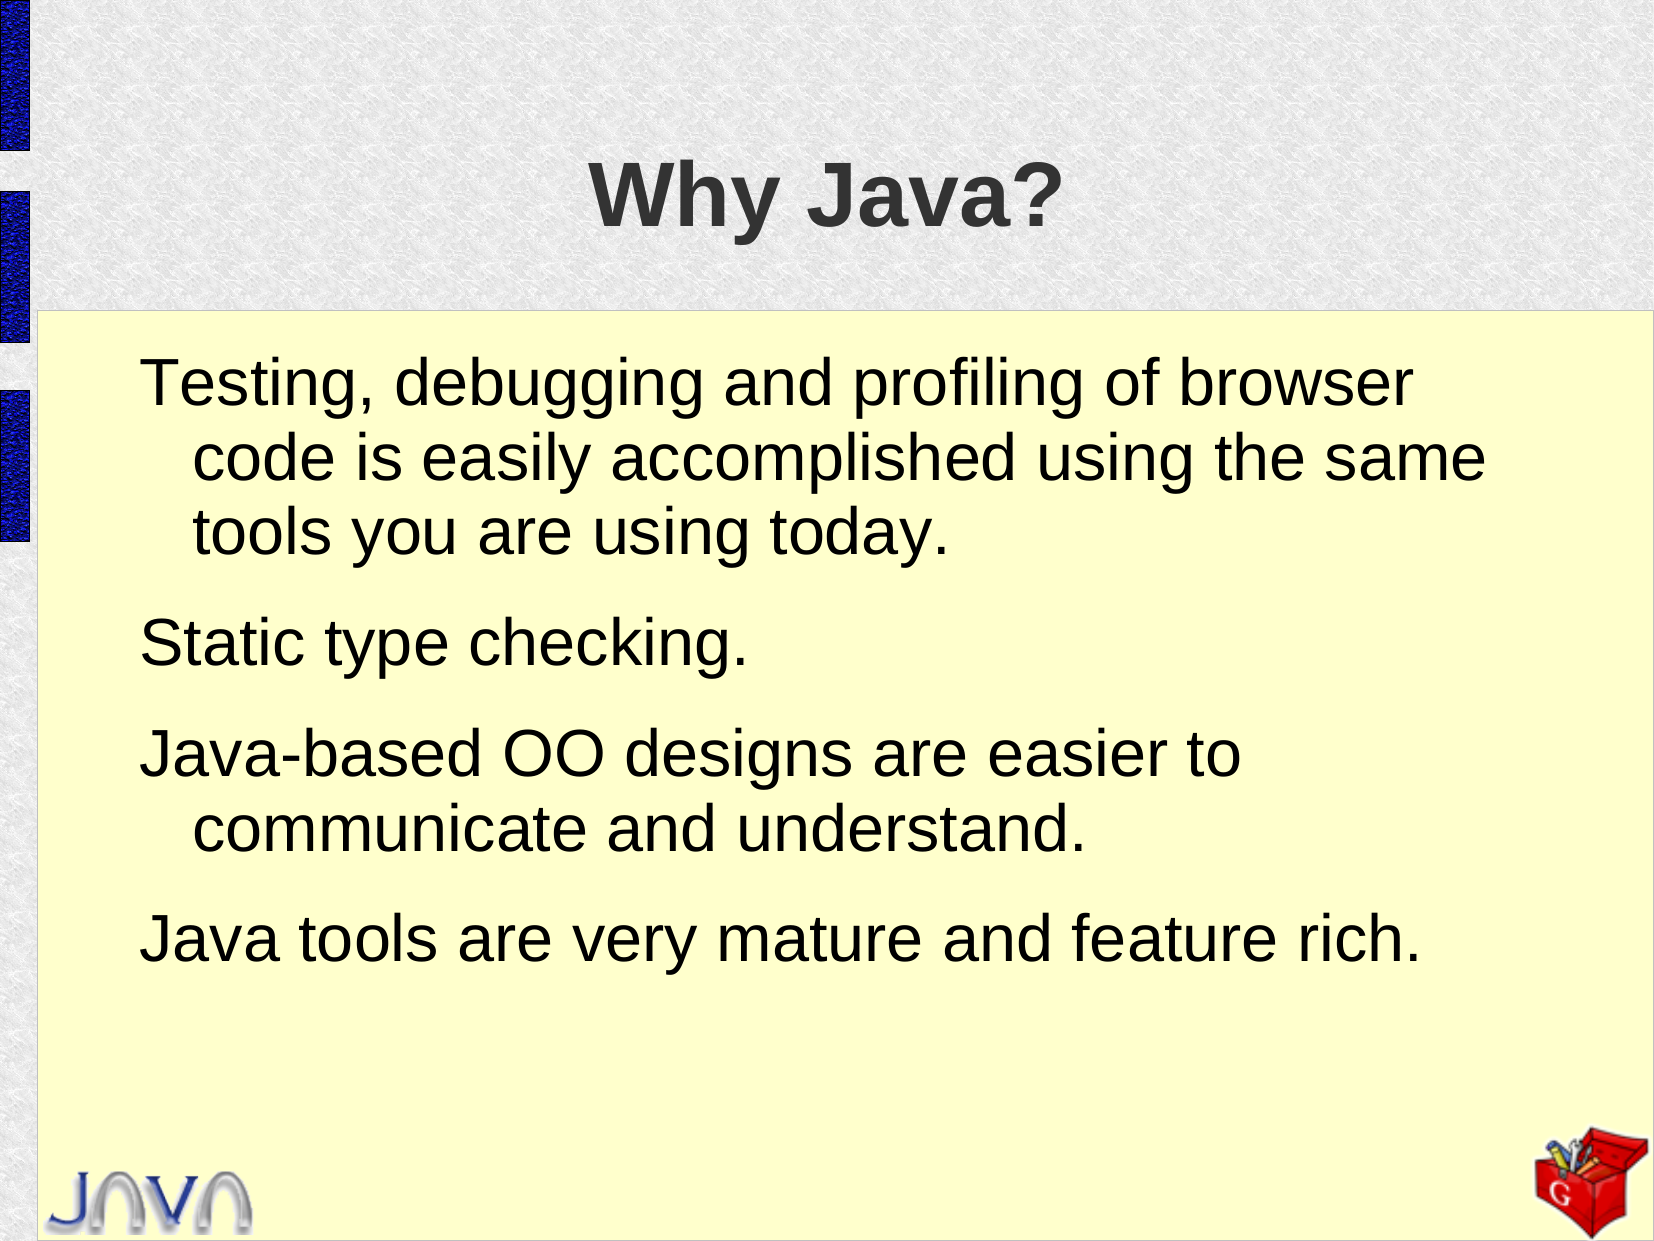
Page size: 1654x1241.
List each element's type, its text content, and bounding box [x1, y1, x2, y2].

list Testing, debugging and profiling of browser code is easily accomplished using the same tools you are using today. Static type checking. Java-based OO designs are easier to communicate and understand. Java tools are very mature and feature rich. [121, 344, 1534, 1127]
picture [0, 0, 1654, 1241]
picture [43, 1162, 263, 1235]
picture [1, 192, 29, 342]
picture [1525, 1118, 1654, 1241]
picture [1, 1, 29, 150]
picture [1, 391, 29, 541]
title Why Java? [121, 91, 1534, 299]
